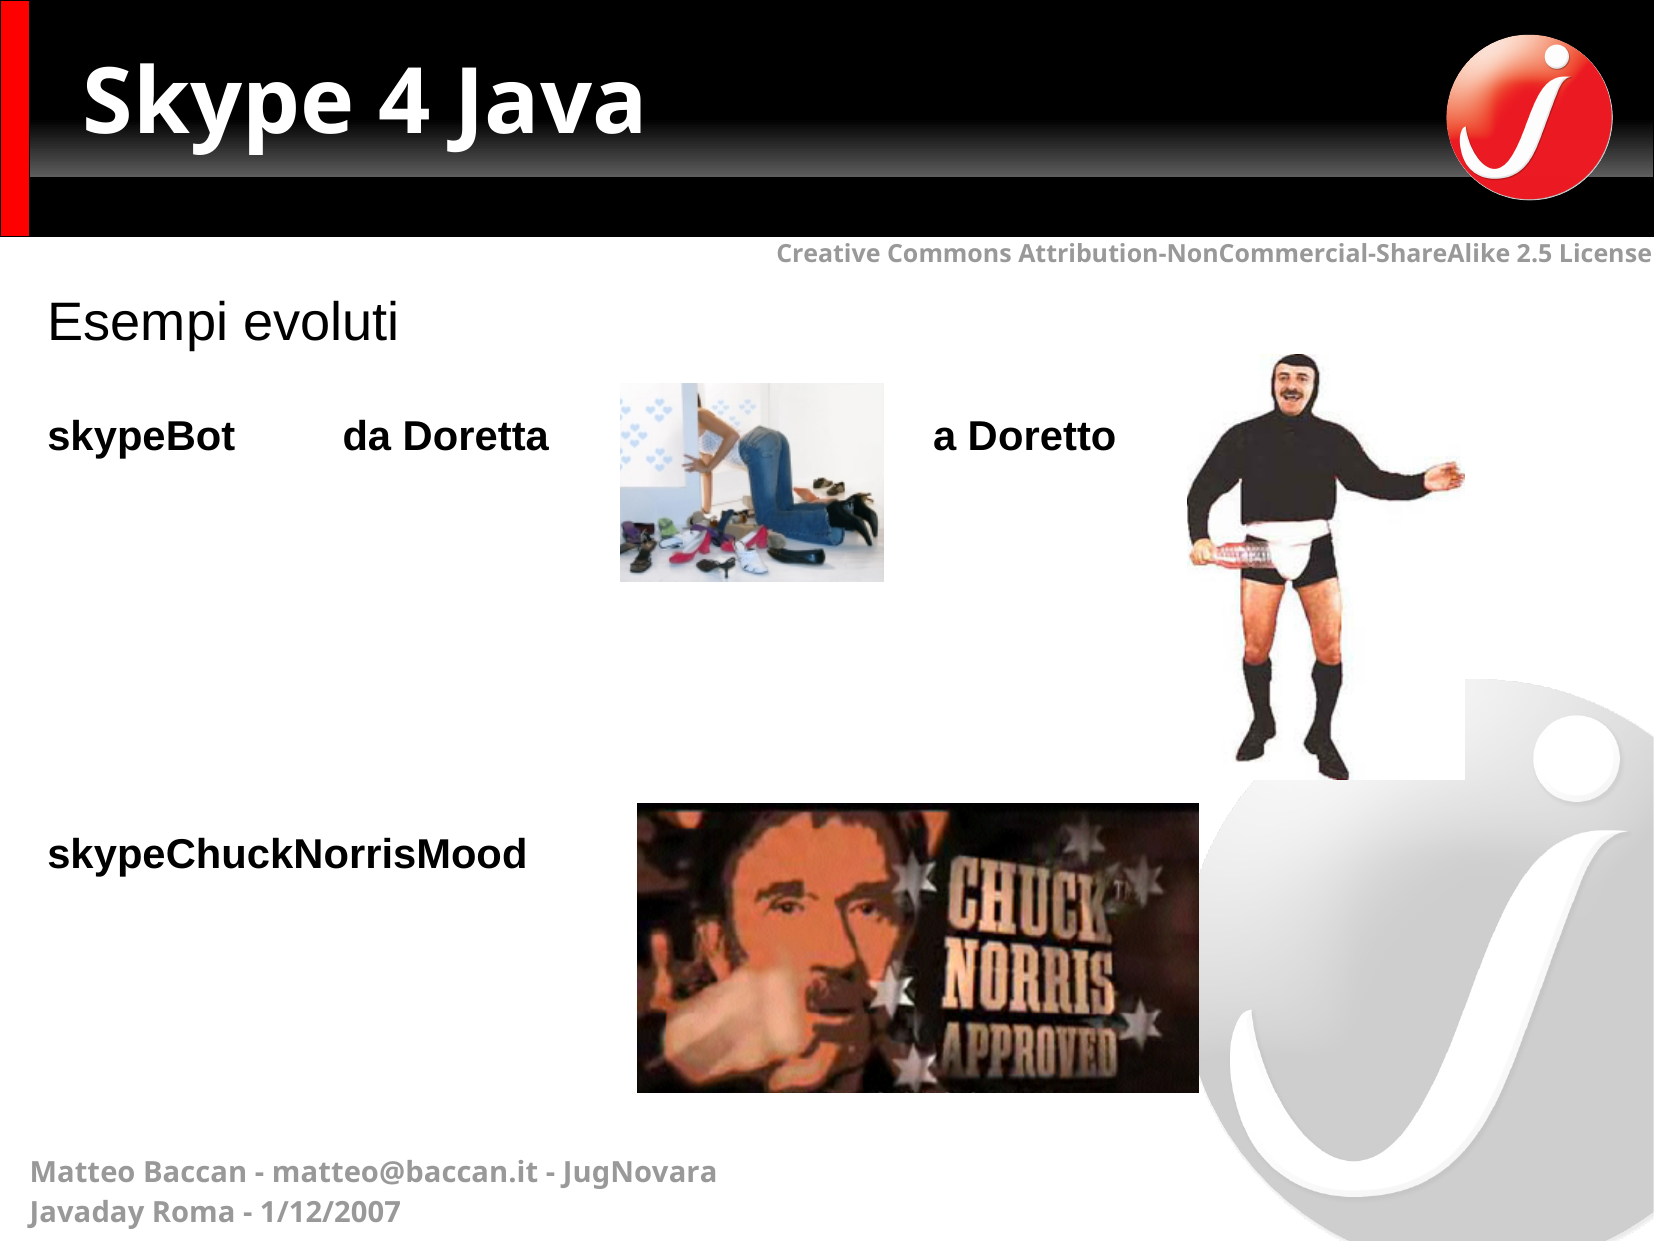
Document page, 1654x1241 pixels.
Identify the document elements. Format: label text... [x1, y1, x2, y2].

picture [620, 383, 884, 582]
picture [1434, 28, 1625, 207]
text_box [627, 219, 1188, 288]
picture [637, 679, 1654, 1241]
title Skype 4 Java [82, 43, 1571, 154]
subtitle Esempi evoluti skypeBot da Doretta a Doretto skypeChuckNorrisMood [47, 288, 1536, 880]
picture [1187, 354, 1465, 781]
